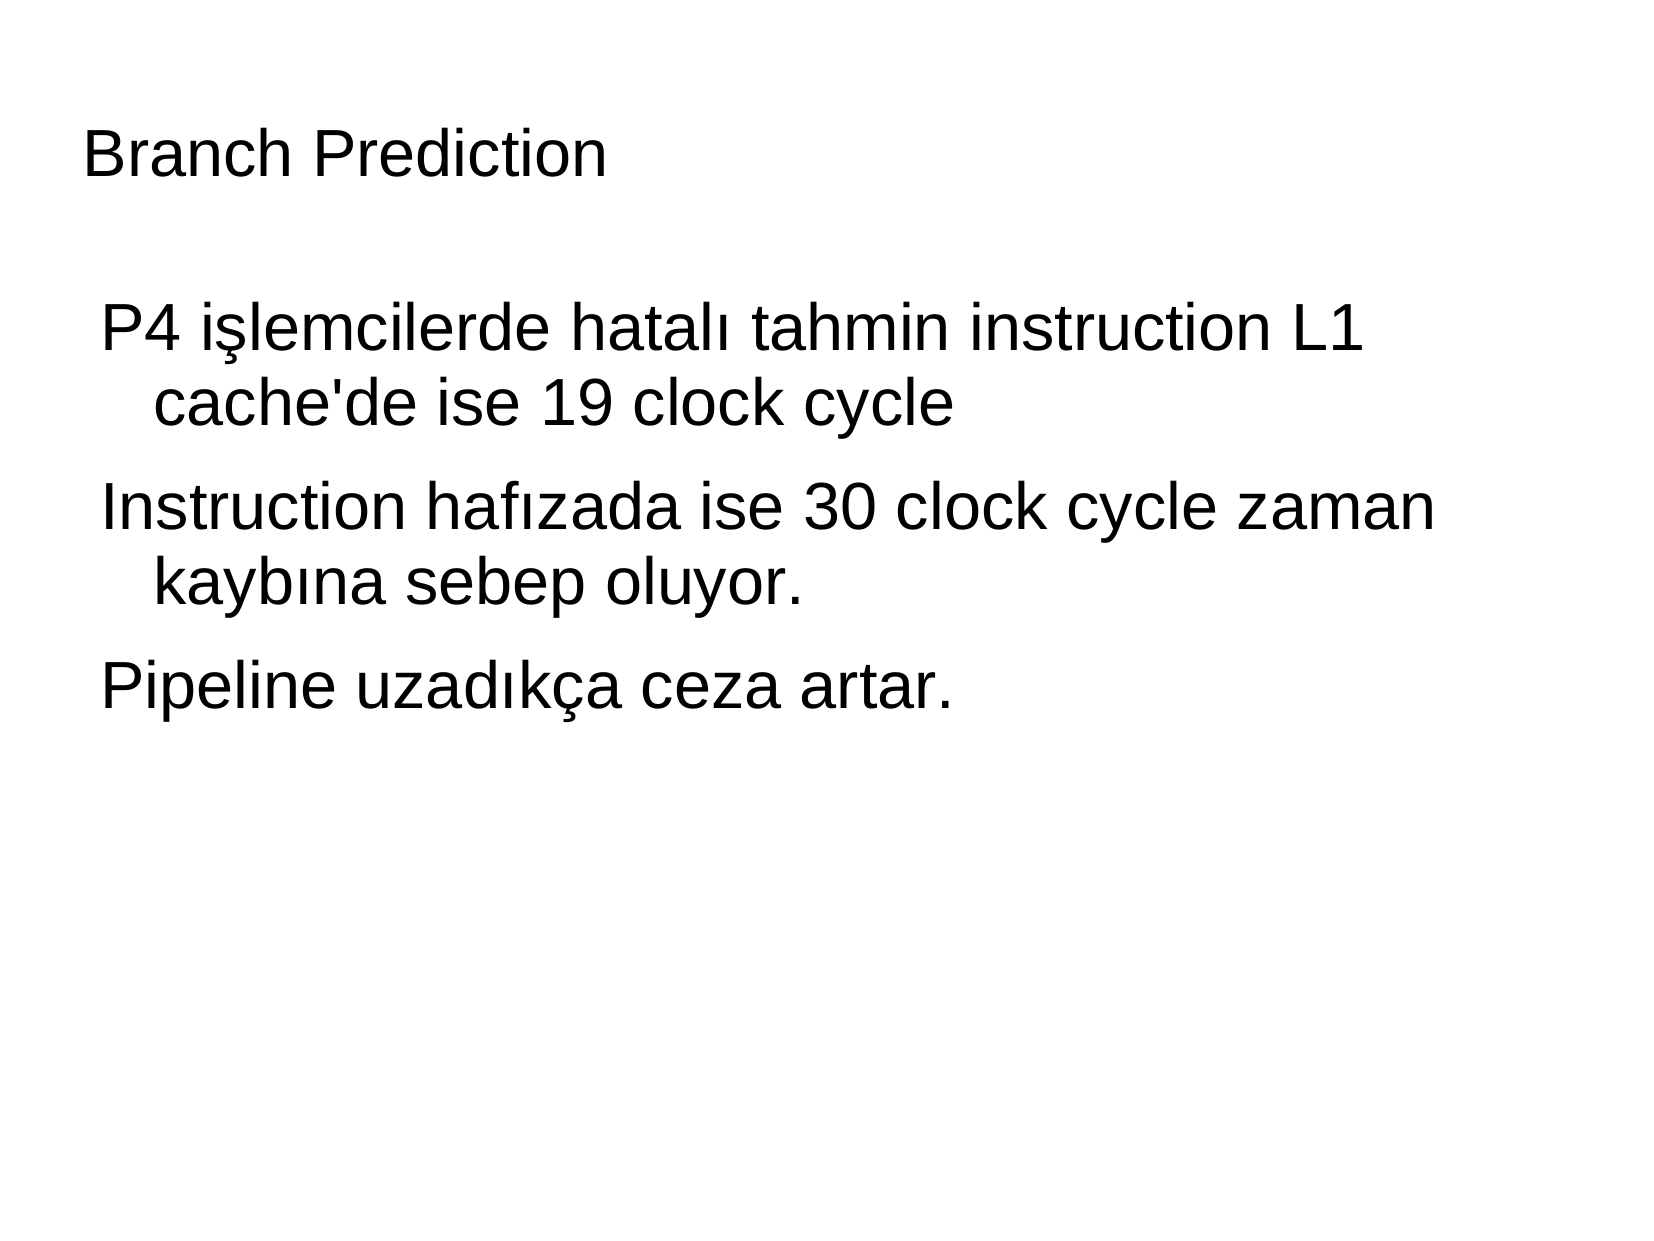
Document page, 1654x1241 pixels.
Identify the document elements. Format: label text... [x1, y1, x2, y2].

title Branch Prediction [82, 49, 1571, 257]
list P4 işlemcilerde hatalı tahmin instruction L1 cache'de ise 19 clock cycle Instruction hafızada ise 30 clock cycle zaman kaybına sebep oluyor. Pipeline uzadıkça ceza artar. [82, 290, 1571, 1109]
